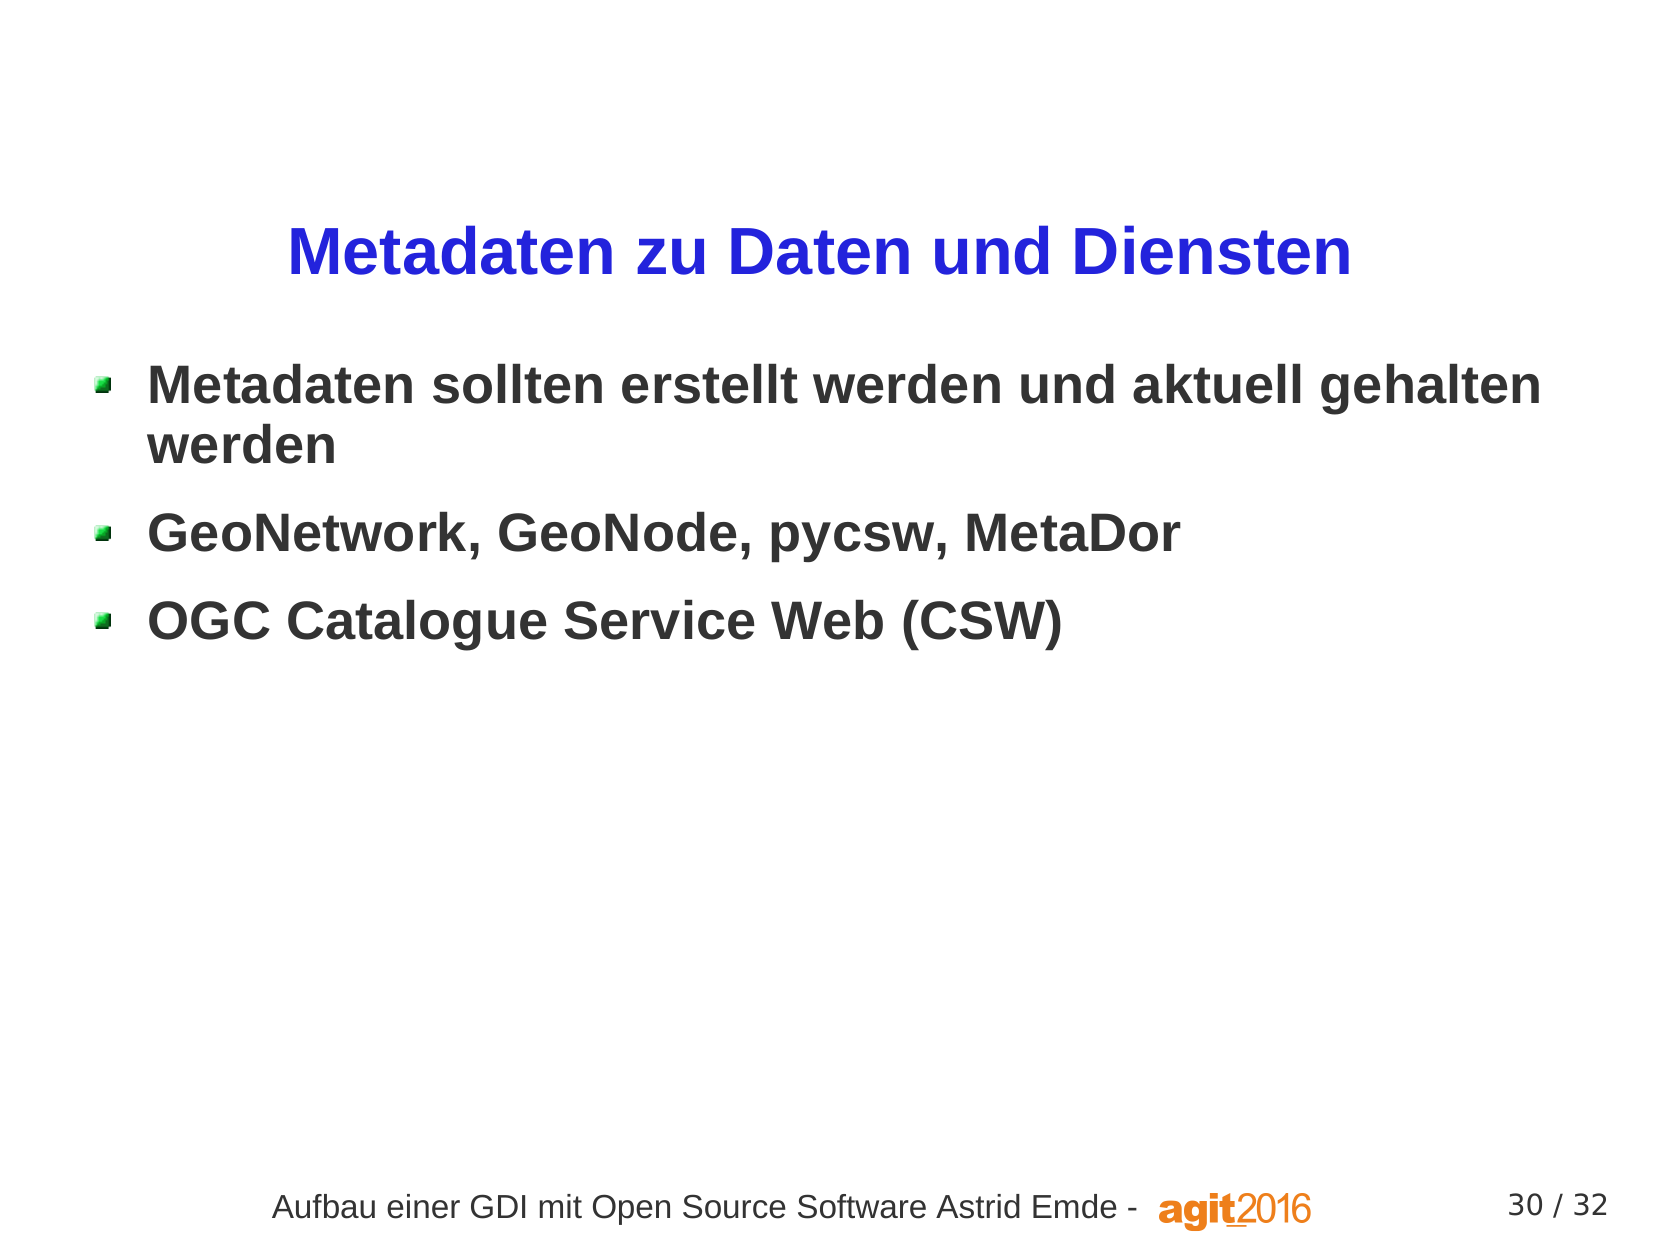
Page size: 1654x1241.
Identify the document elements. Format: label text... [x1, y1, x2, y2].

picture [1158, 1192, 1312, 1232]
title Metadaten zu Daten und Diensten [76, 177, 1565, 325]
list Metadaten sollten erstellt werden und aktuell gehalten werden GeoNetwork, GeoNode, pycsw, MetaDor OGC Catalogue Service Web (CSW) [76, 354, 1565, 1173]
